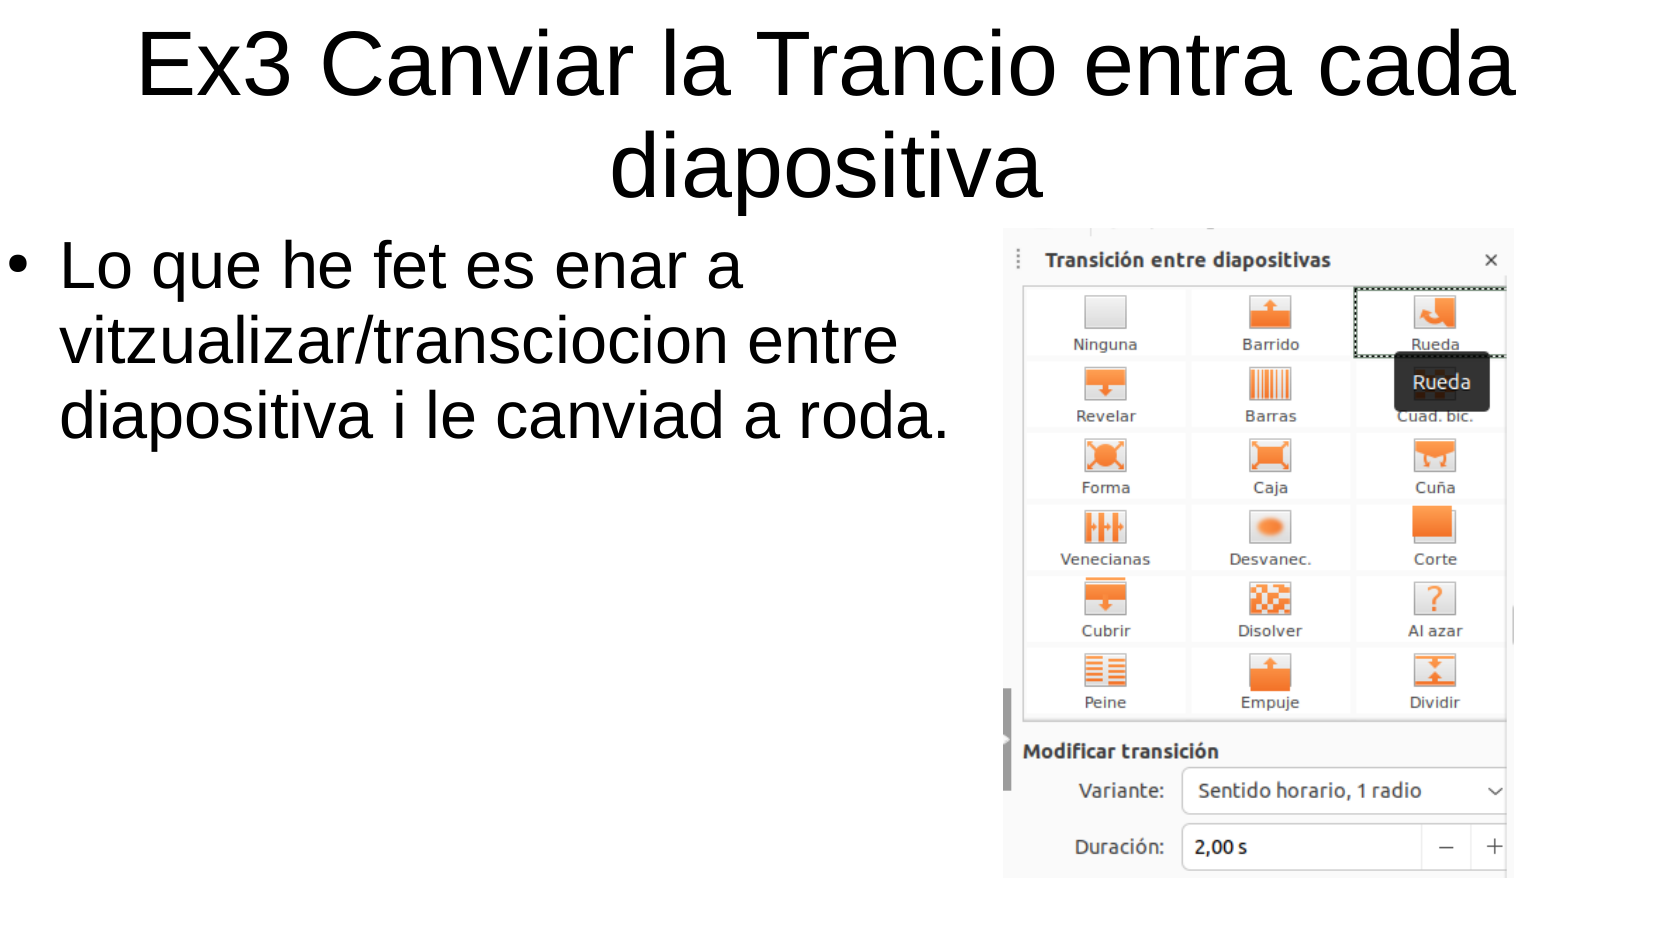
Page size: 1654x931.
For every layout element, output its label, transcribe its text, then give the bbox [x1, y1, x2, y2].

list Lo que he fet es enar a vitzualizar/transciocion entre diapositiva i le canviad a roda. [0, 228, 1003, 680]
picture [1003, 228, 1514, 878]
title Ex3 Canviar la Trancio entra cada diapositiva [82, 12, 1571, 218]
